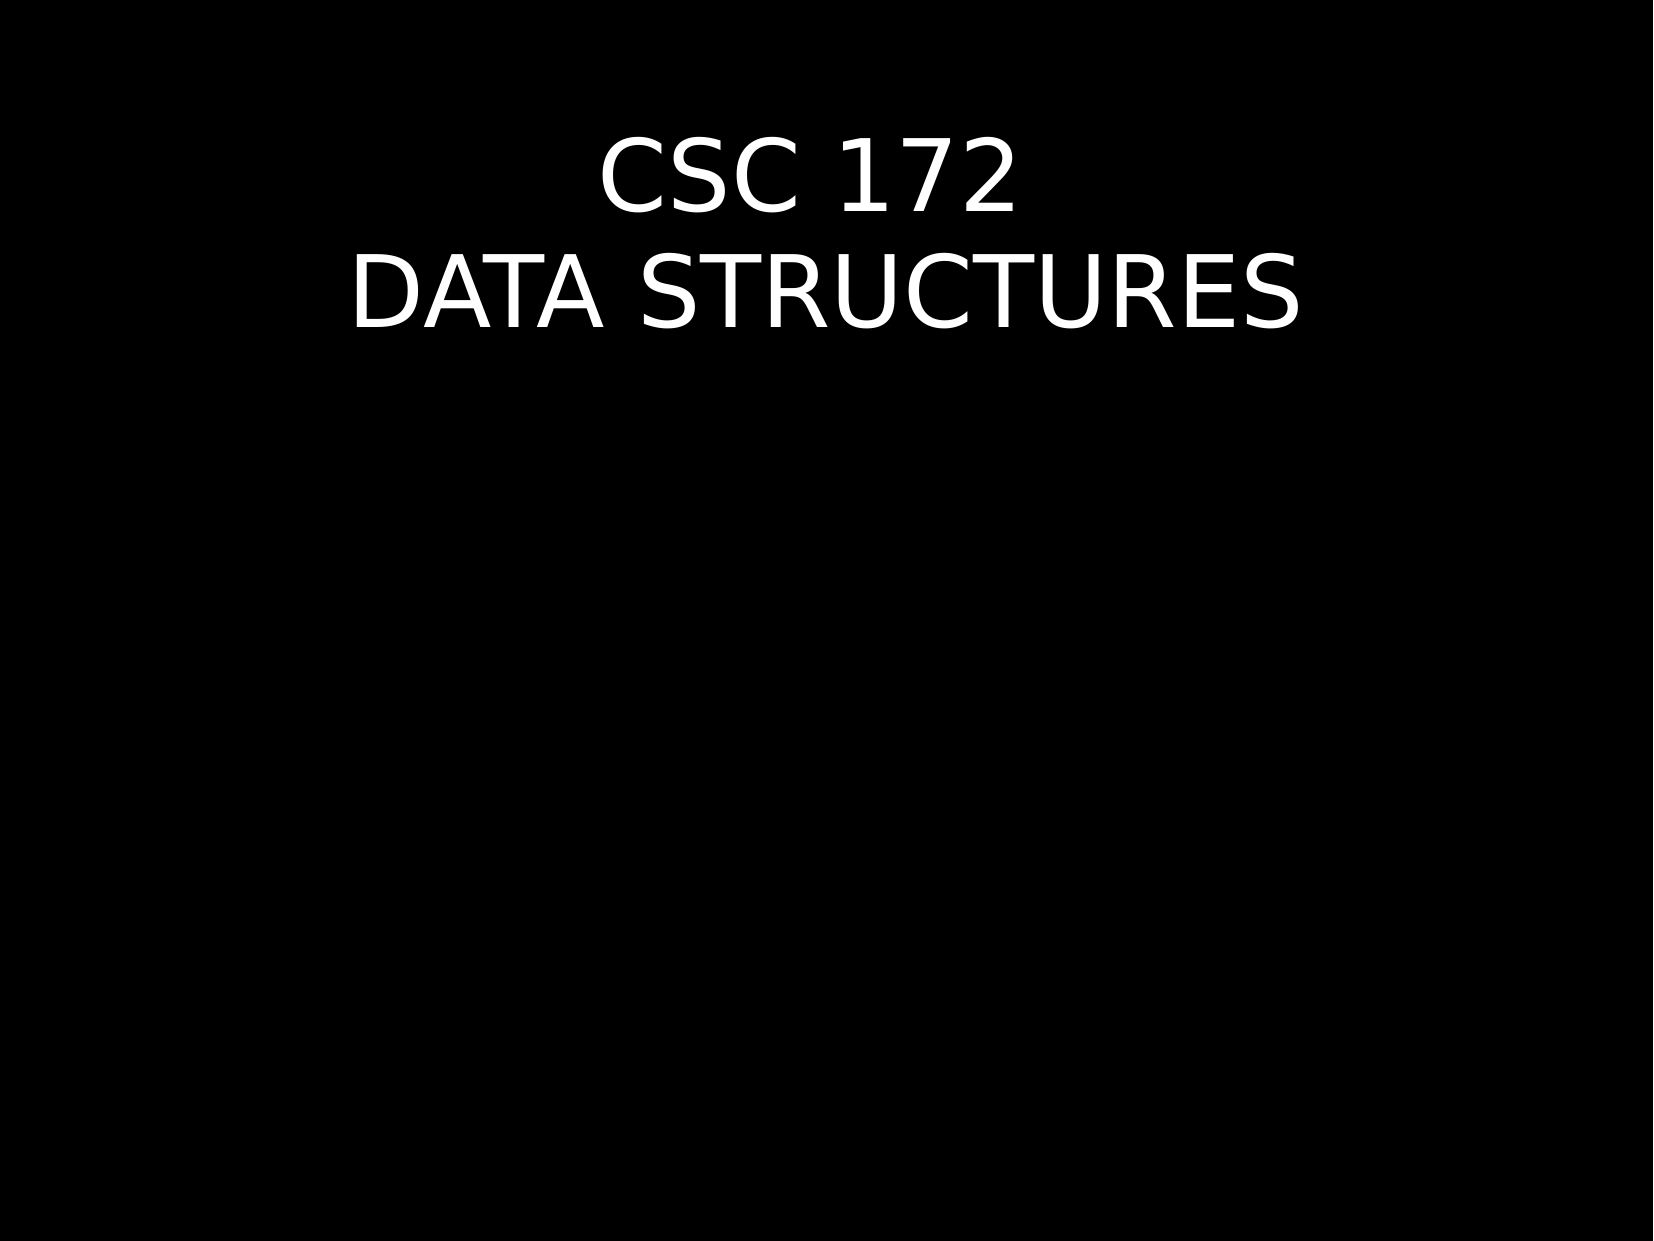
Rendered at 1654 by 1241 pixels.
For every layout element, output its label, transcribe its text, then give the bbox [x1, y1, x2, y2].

title CSC 172 DATA STRUCTURES [82, 56, 1571, 413]
